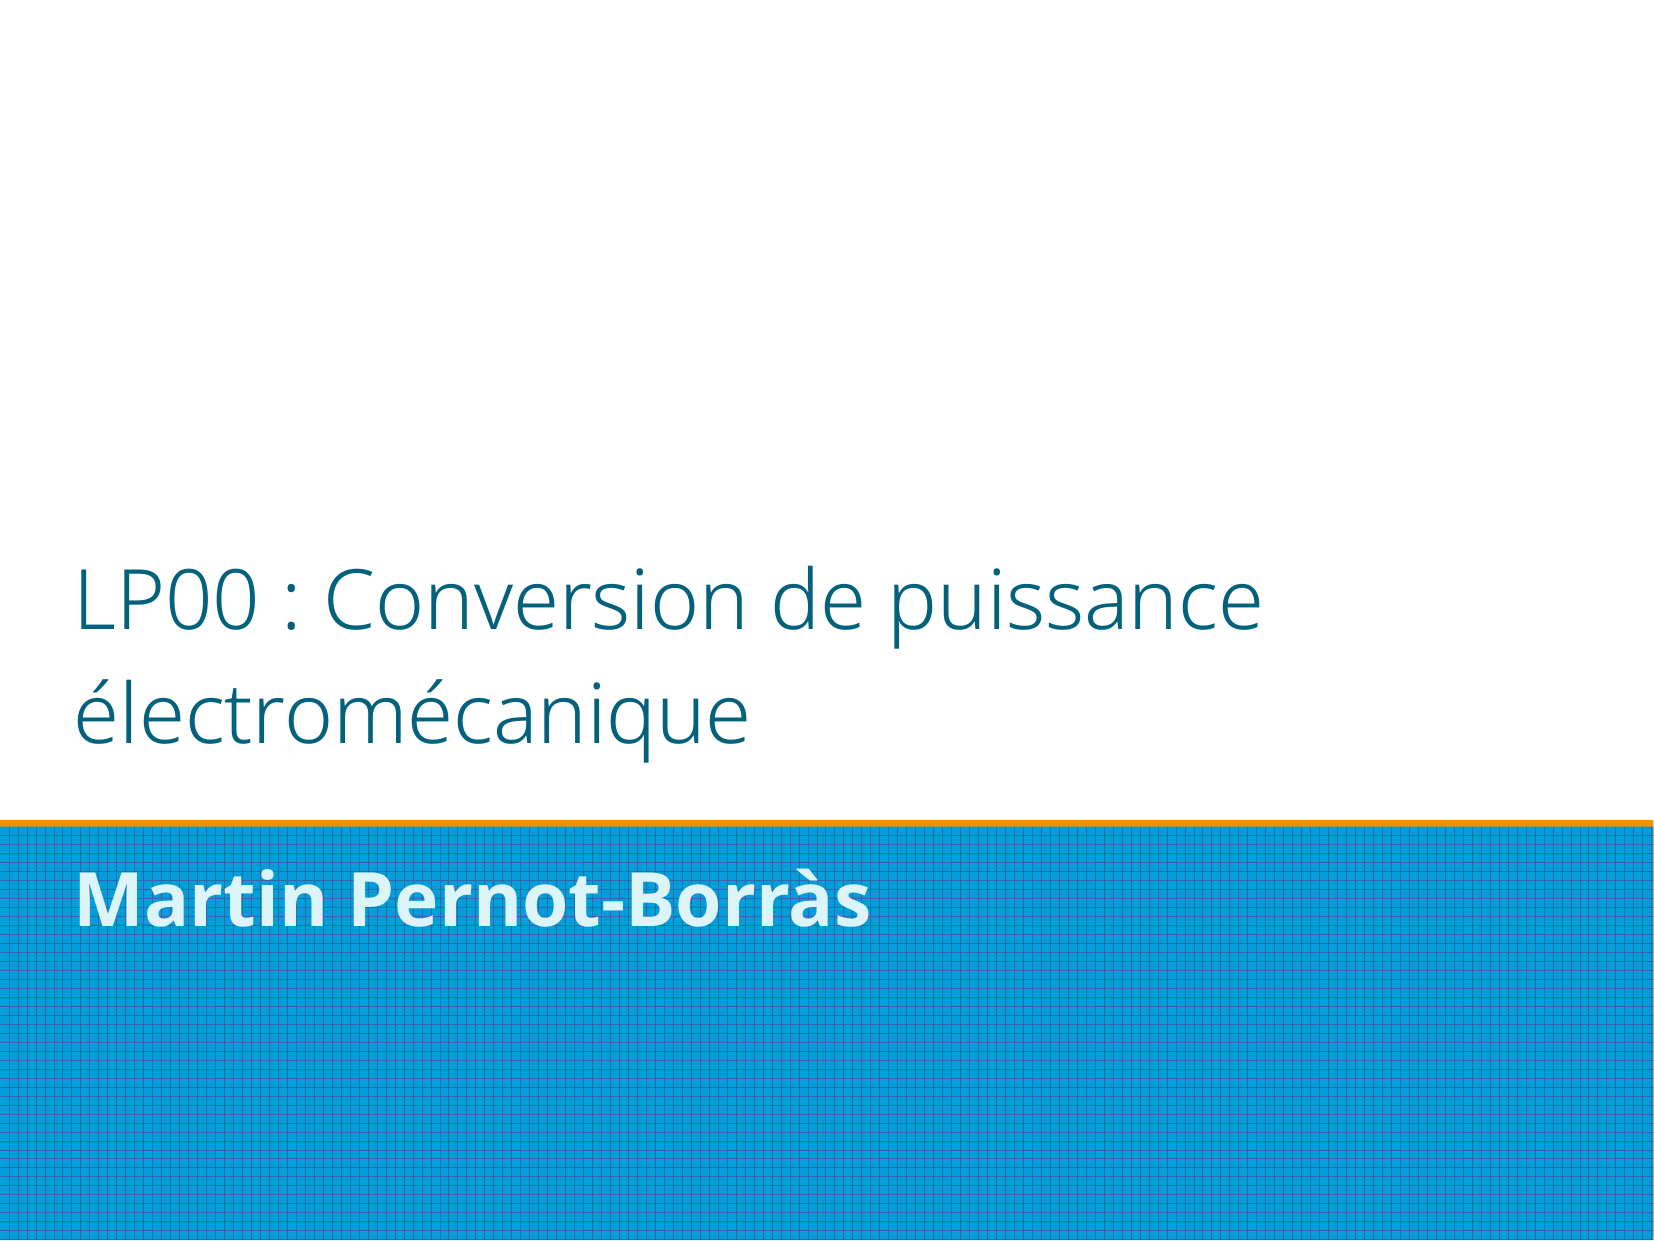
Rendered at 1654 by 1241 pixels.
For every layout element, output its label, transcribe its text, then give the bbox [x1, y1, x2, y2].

title LP00 : Conversion de puissance électromécanique [73, 59, 1551, 768]
subtitle Martin Pernot-Borràs [73, 846, 1551, 1103]
